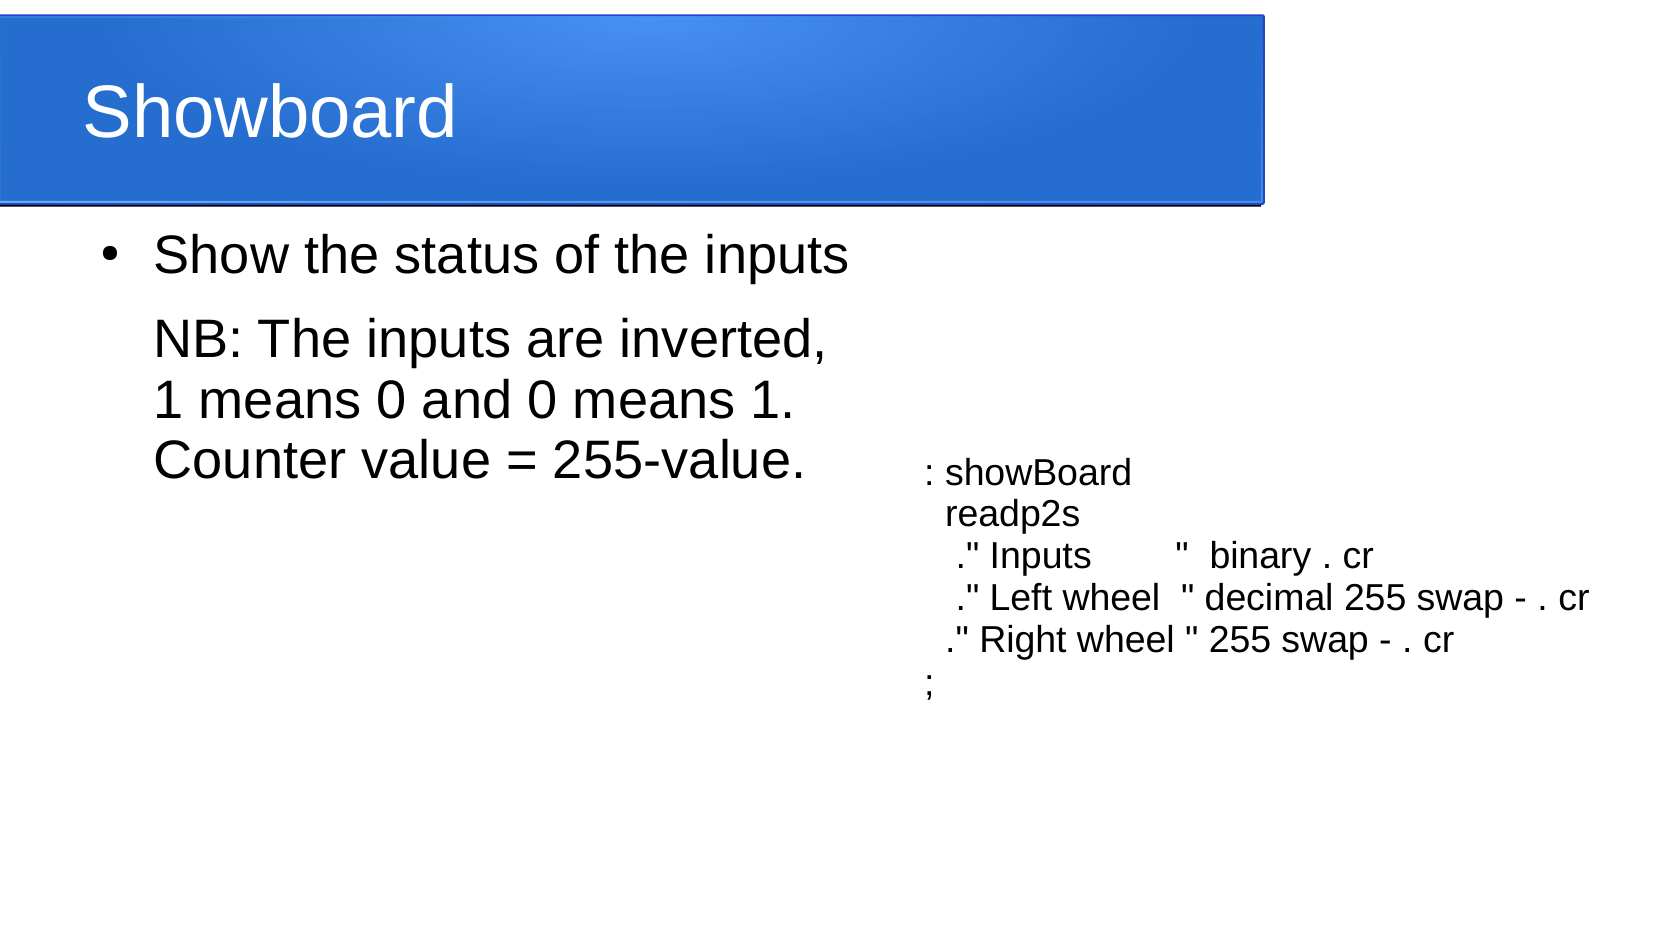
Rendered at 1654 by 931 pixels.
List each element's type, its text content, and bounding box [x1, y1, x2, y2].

list Show the status of the inputs NB: The inputs are inverted, 1 means 0 and 0 means 1. Counter value = 255-value. [82, 224, 863, 745]
title Showboard [82, 35, 1235, 189]
text_box : showBoard readp2s ." Inputs " binary . cr ." Left wheel " decimal 255 swap - . cr ." Right wheel " 255 swap - . cr ; [909, 401, 1606, 711]
